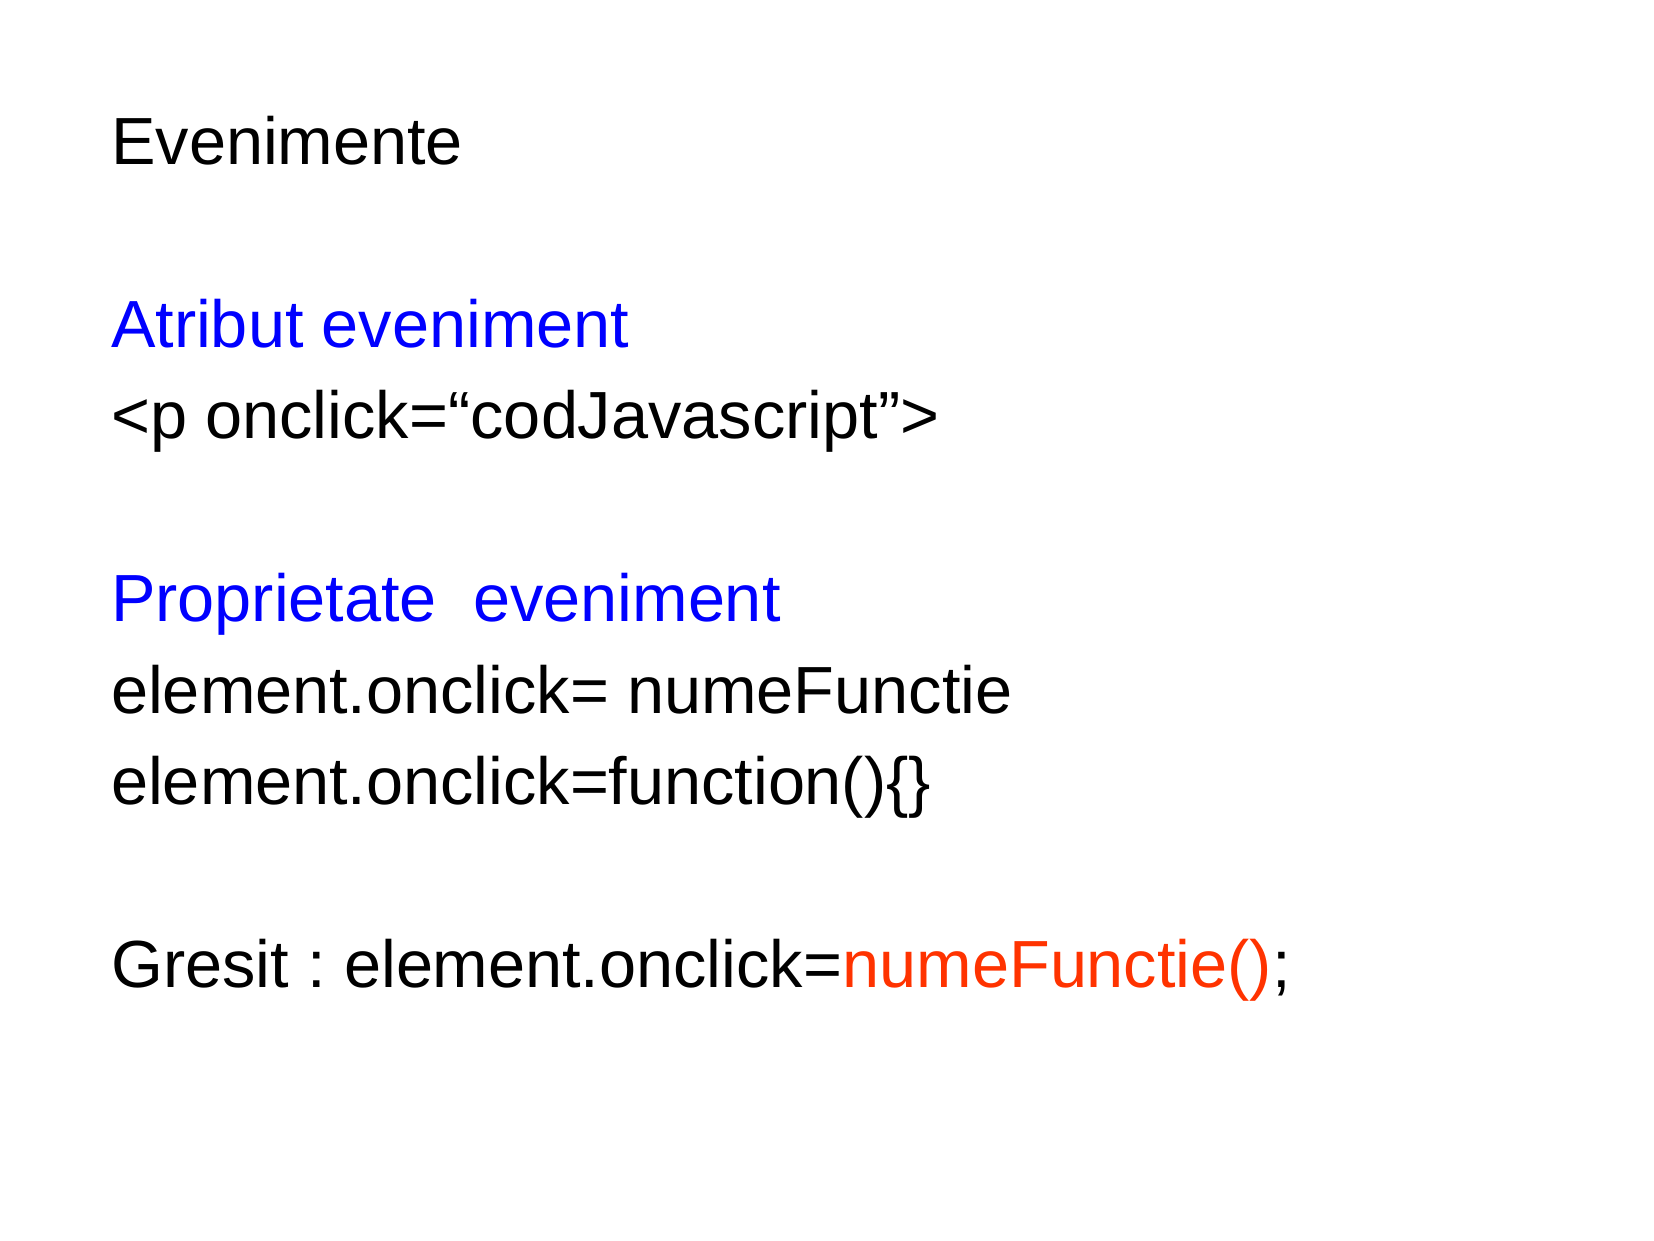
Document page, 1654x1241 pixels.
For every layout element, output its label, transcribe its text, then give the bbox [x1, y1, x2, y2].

text_box Evenimente Atribut eveniment <p onclick=“codJavascript”> Proprietate eveniment element.onclick= numeFunctie element.onclick=function(){} Gresit : element.onclick=numeFunctie(); [96, 96, 1585, 1199]
